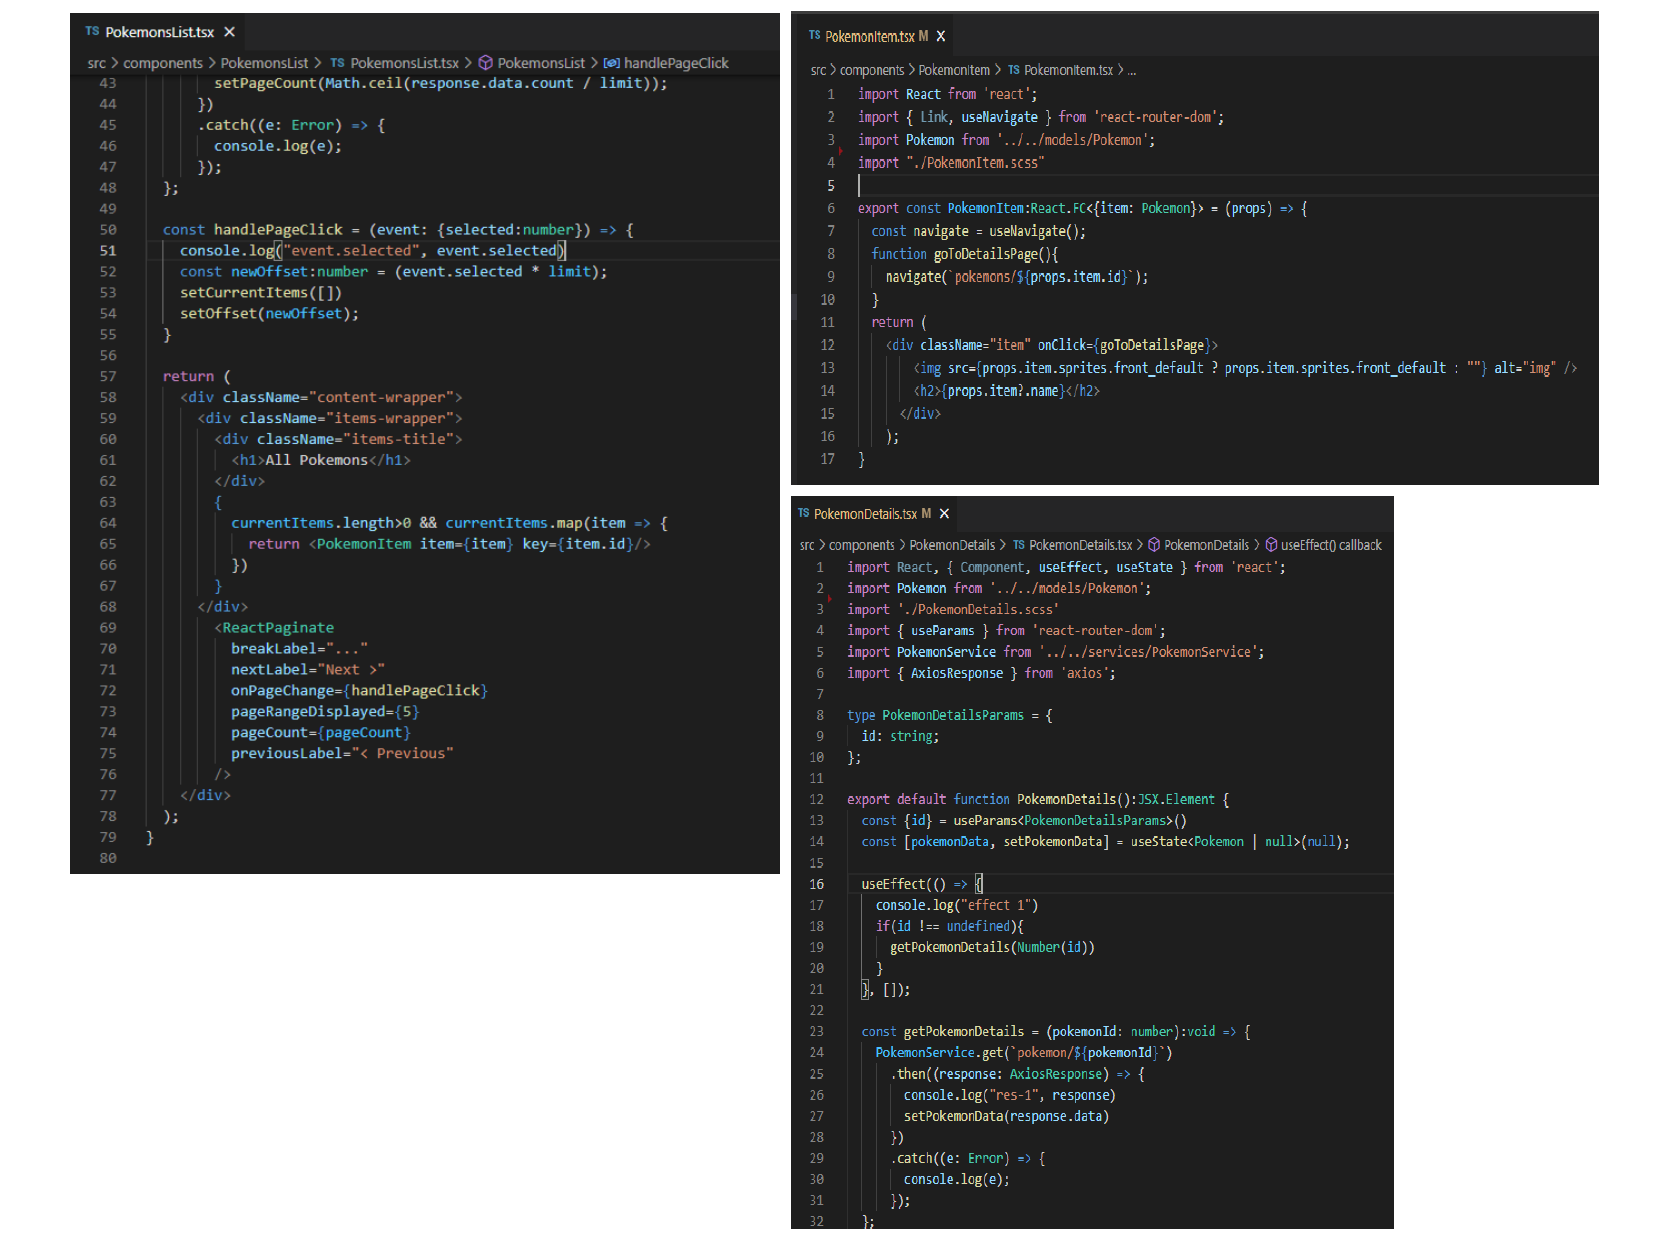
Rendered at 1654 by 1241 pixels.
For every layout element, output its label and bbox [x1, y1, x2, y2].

picture [70, 13, 780, 875]
picture [791, 11, 1599, 485]
picture [791, 496, 1394, 1229]
